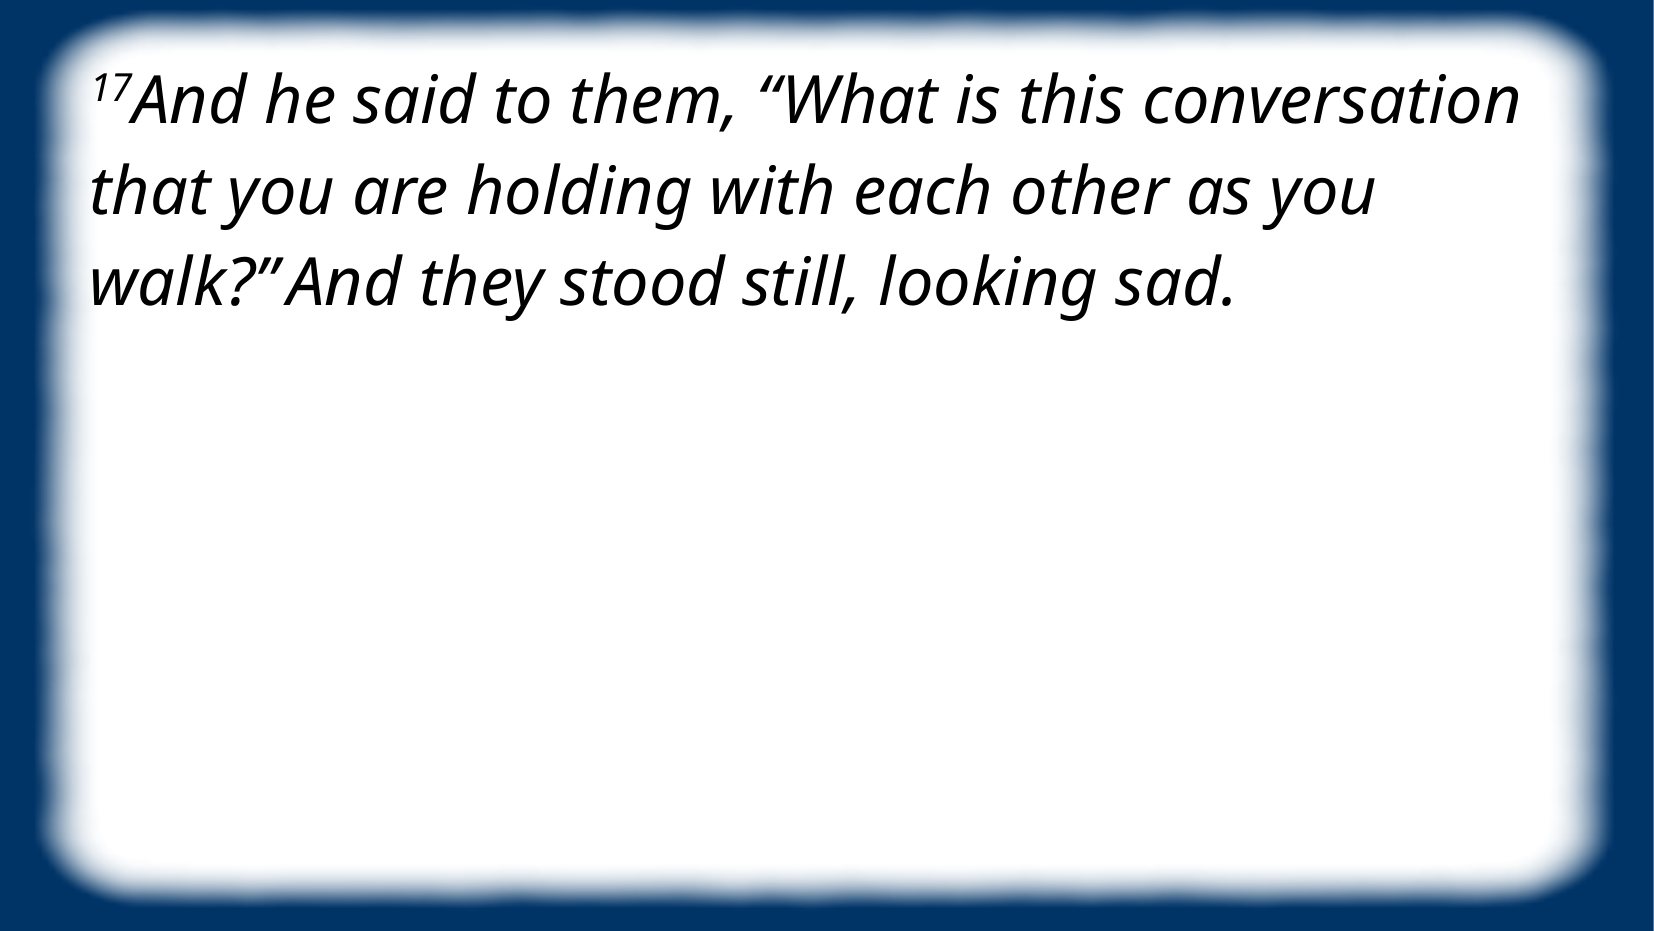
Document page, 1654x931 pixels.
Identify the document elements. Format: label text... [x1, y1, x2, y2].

text_box 17And he said to them, “What is this conversation that you are holding with each other as you walk?” And they stood still, looking sad. [75, 45, 1561, 346]
picture [0, 0, 1654, 931]
